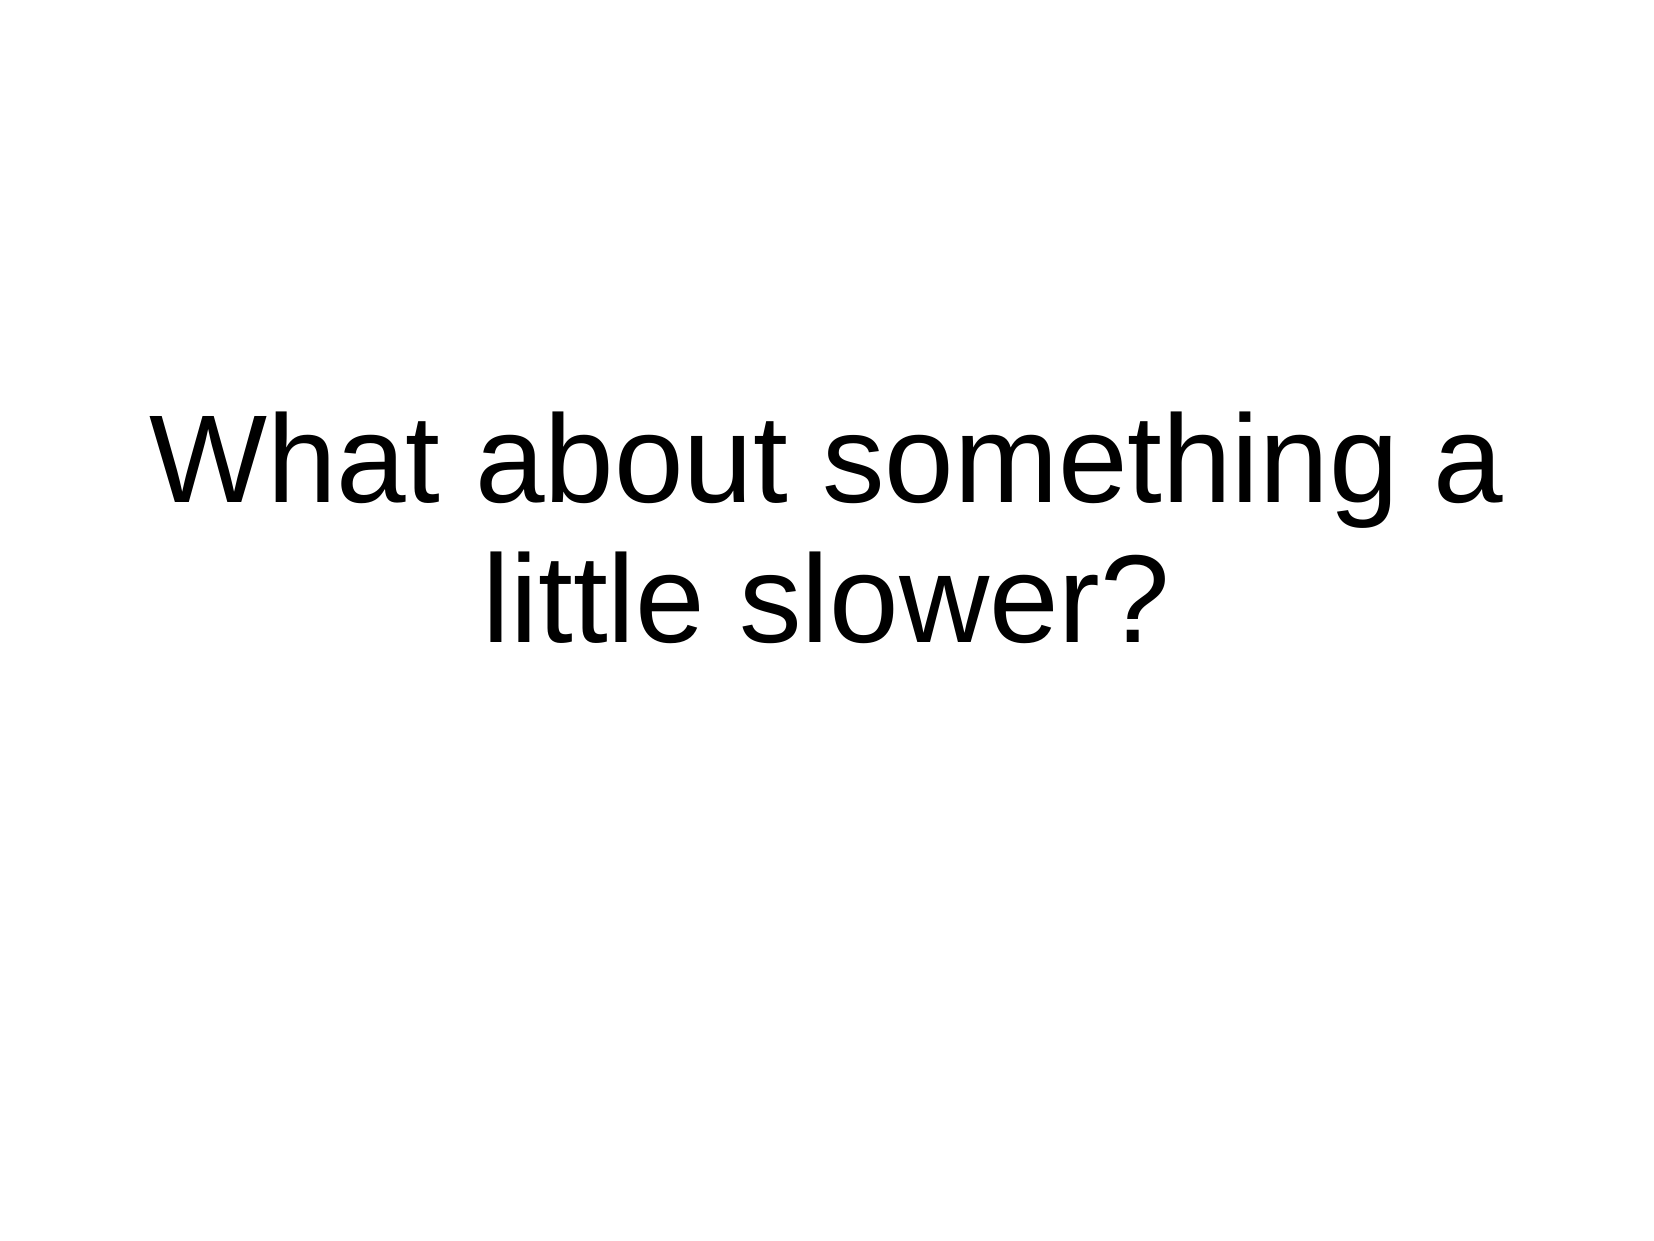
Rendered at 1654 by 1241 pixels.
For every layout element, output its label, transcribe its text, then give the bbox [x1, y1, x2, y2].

subtitle What about something a little slower? [82, 49, 1571, 1010]
